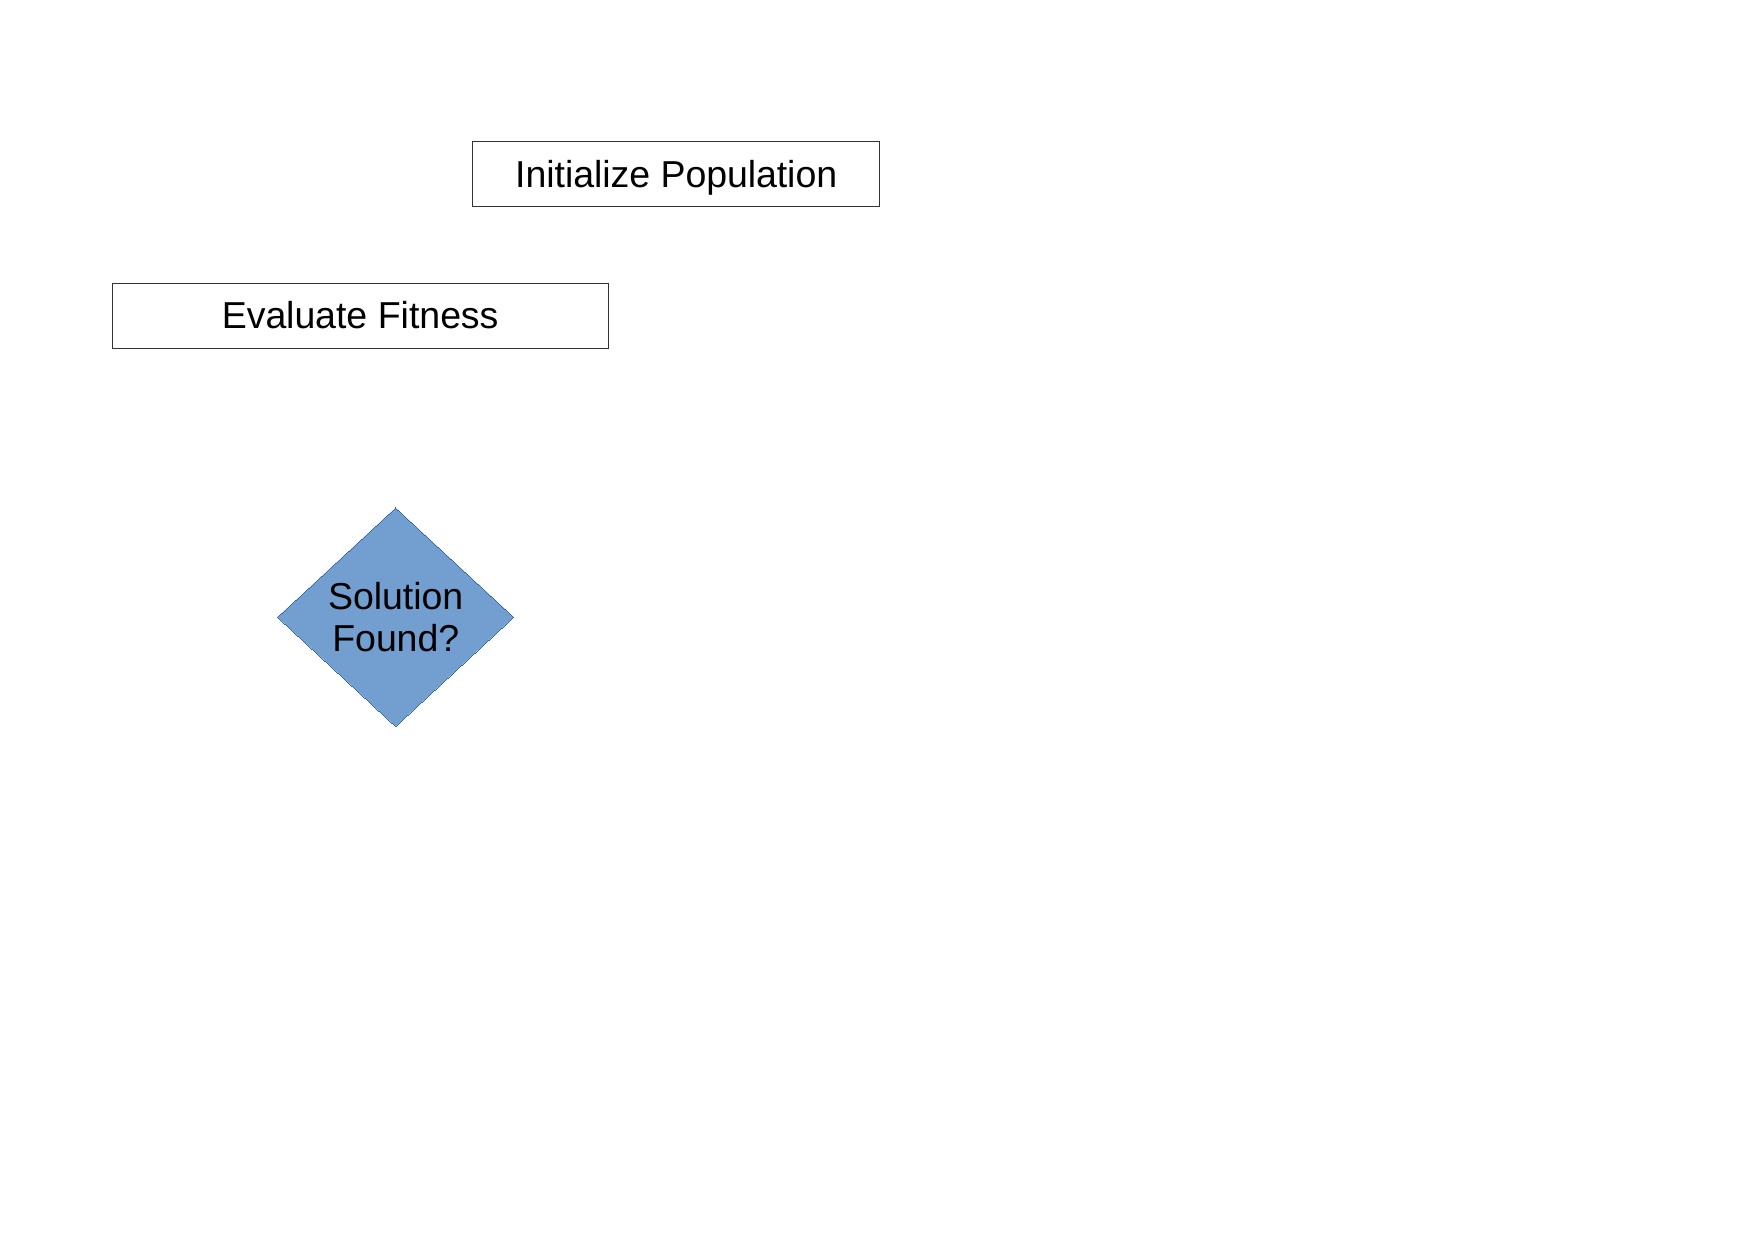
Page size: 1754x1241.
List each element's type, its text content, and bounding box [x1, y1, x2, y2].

text_box Initialize Population [472, 141, 880, 207]
text_box Solution Found? [277, 507, 514, 727]
text_box Evaluate Fitness [112, 283, 609, 349]
